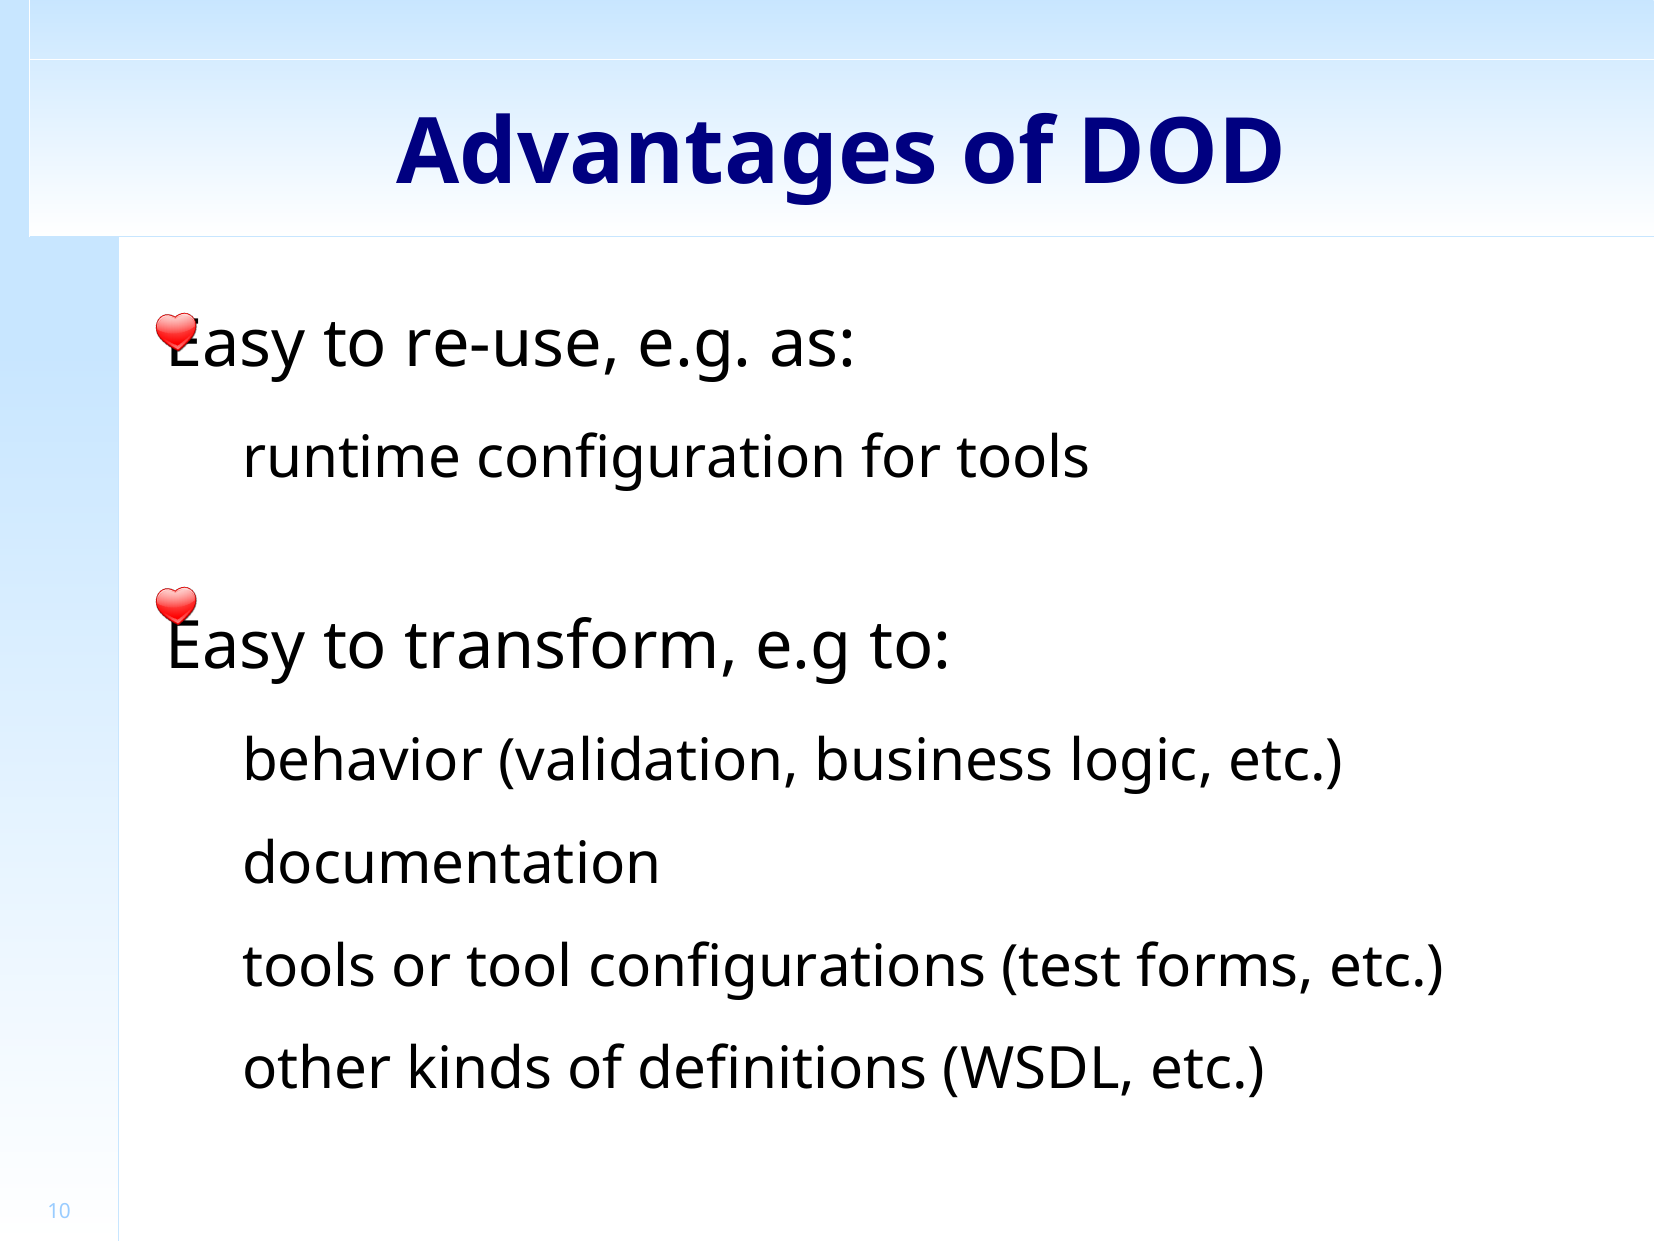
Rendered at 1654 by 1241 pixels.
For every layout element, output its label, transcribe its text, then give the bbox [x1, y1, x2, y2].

list Easy to re-use, e.g. as: runtime configuration for tools Easy to transform, e.g to: behavior (validation, business logic, etc.) documentation tools or tool configurations (test forms, etc.) other kinds of definitions (WSDL, etc.) [147, 295, 1625, 1182]
title Advantages of DOD [29, 59, 1654, 237]
picture [154, 310, 201, 357]
picture [154, 584, 201, 631]
